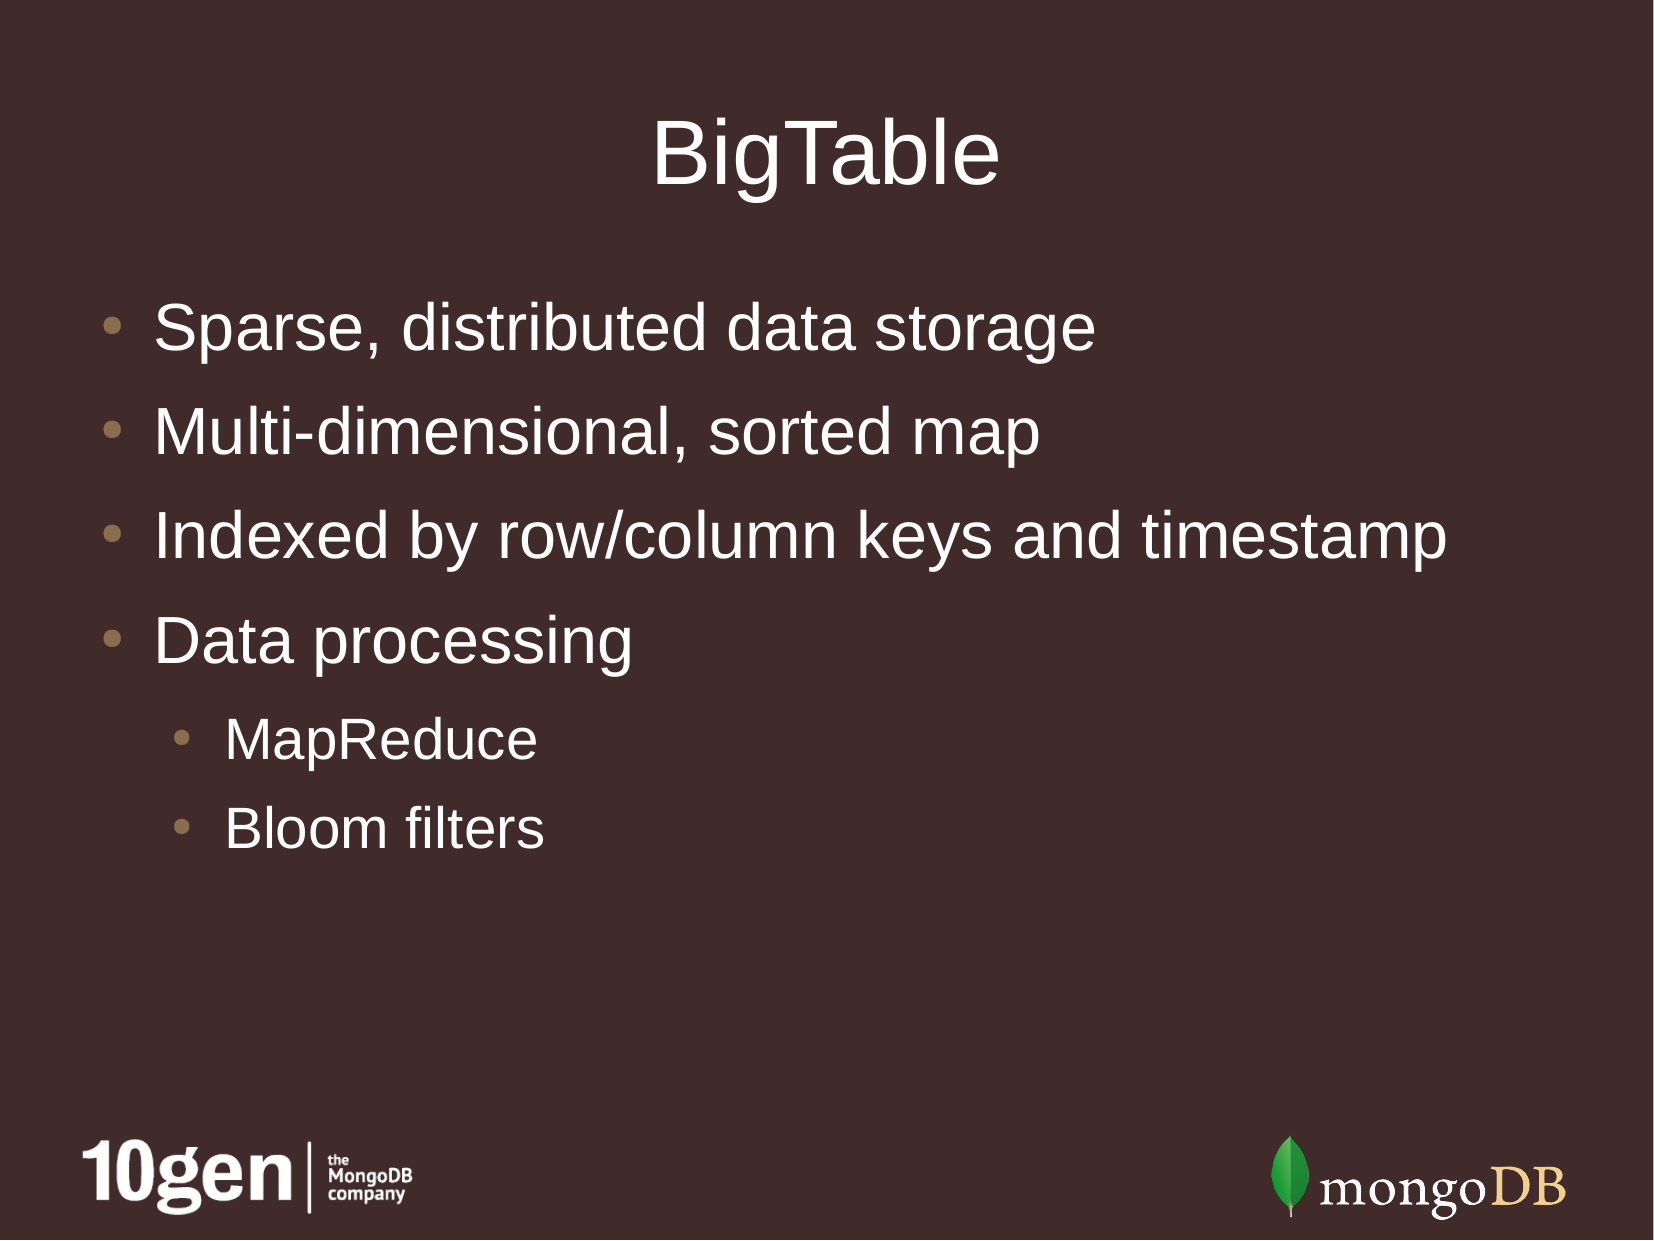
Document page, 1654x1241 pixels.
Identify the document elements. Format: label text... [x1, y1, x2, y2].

list Sparse, distributed data storage Multi-dimensional, sorted map Indexed by row/column keys and timestamp Data processing MapReduce Bloom filters [82, 290, 1571, 1010]
picture [82, 1139, 413, 1215]
title BigTable [82, 49, 1571, 257]
picture [1260, 1124, 1576, 1230]
